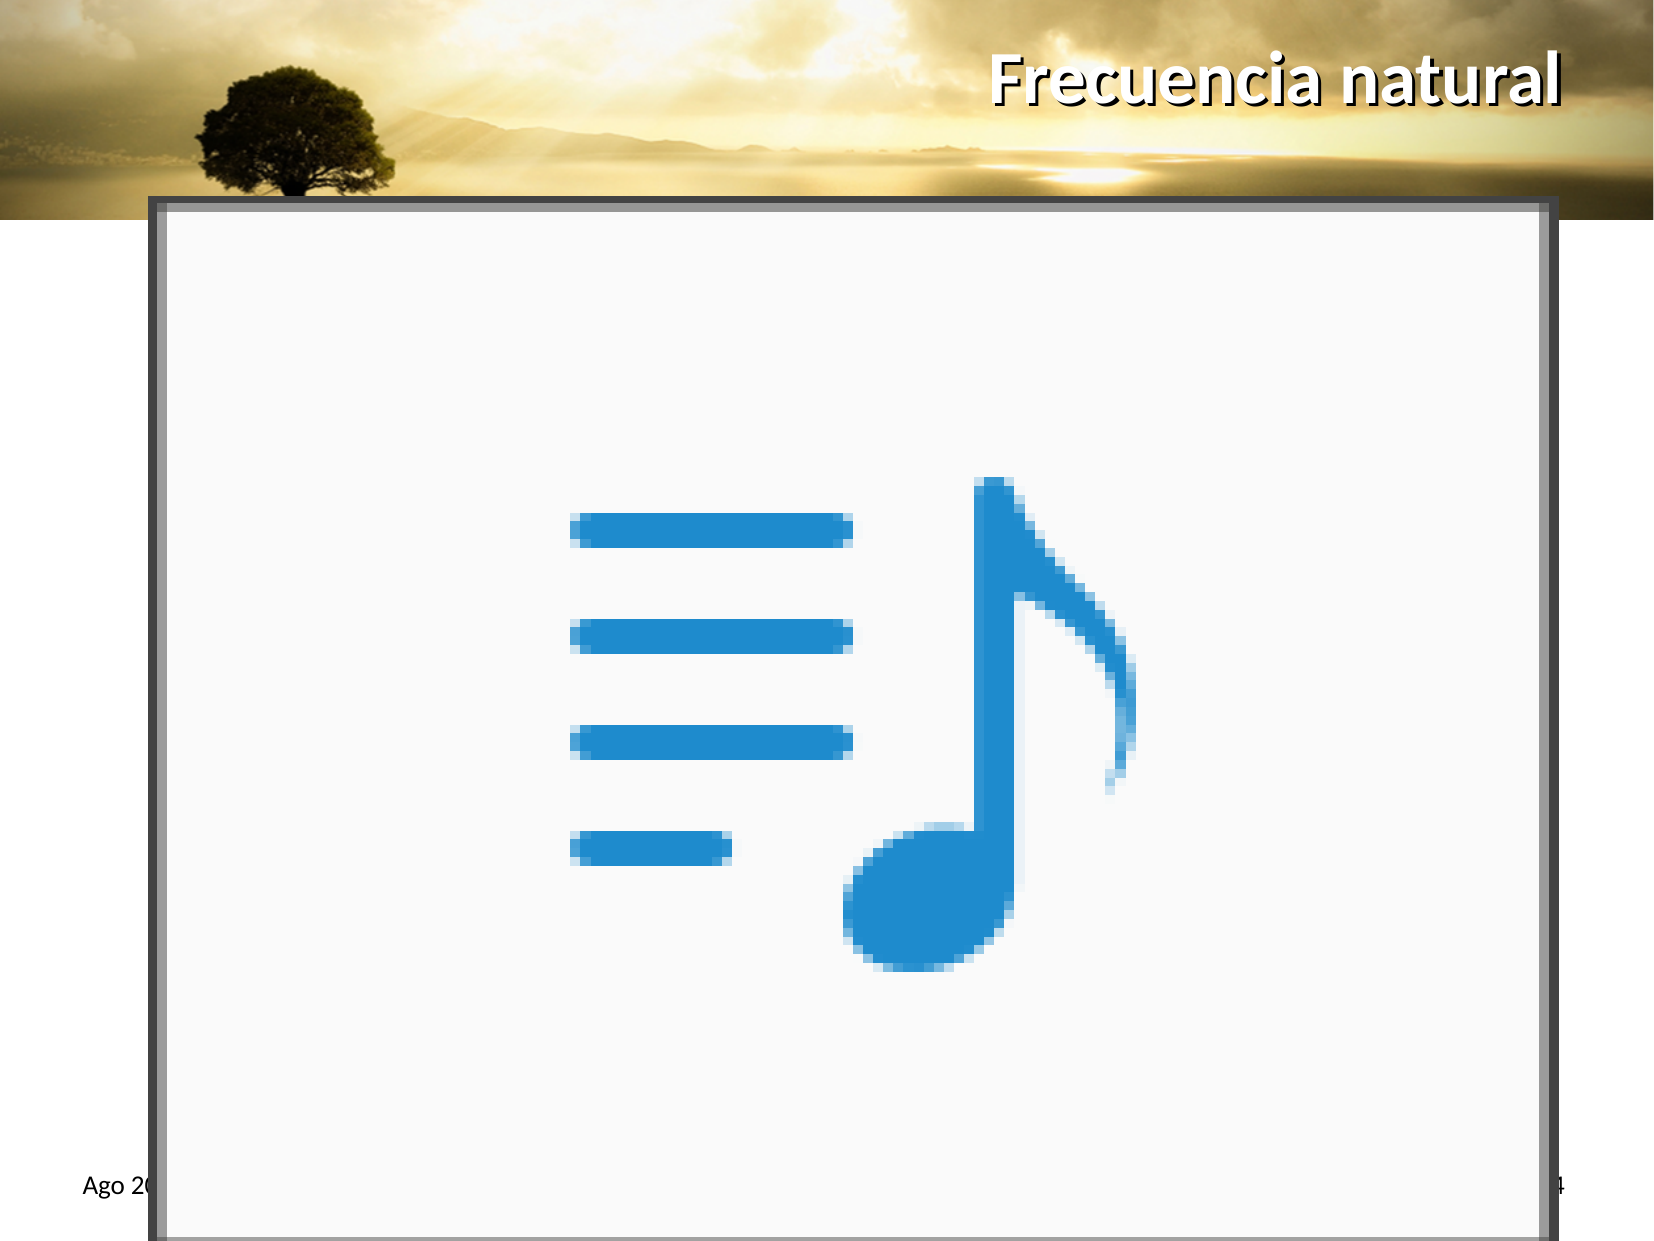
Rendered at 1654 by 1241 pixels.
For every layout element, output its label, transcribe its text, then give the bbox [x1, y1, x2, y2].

text_box [146, 195, 1561, 1241]
picture [0, 0, 1654, 220]
title Frecuencia natural [75, 19, 1564, 151]
